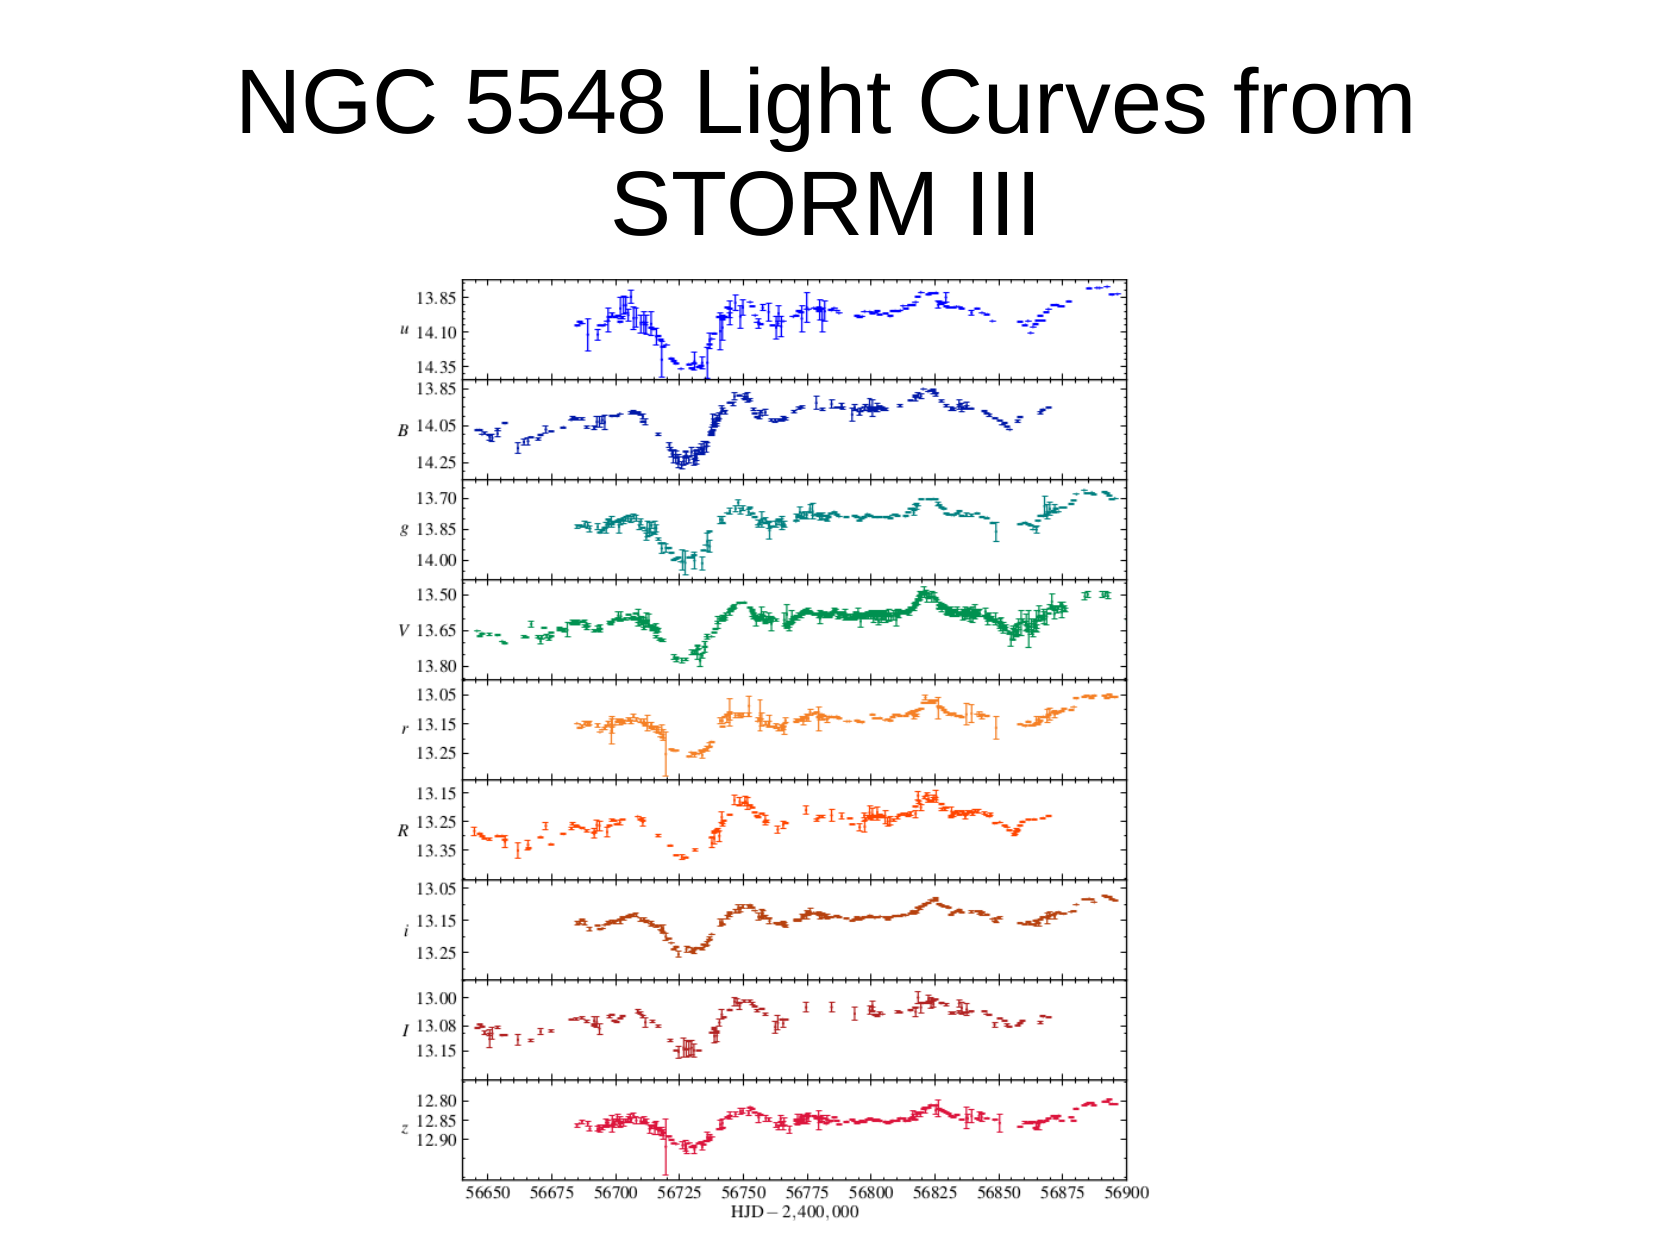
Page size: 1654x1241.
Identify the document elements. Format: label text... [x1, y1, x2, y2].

title NGC 5548 Light Curves from STORM III [82, 49, 1571, 257]
picture [355, 279, 1213, 1241]
